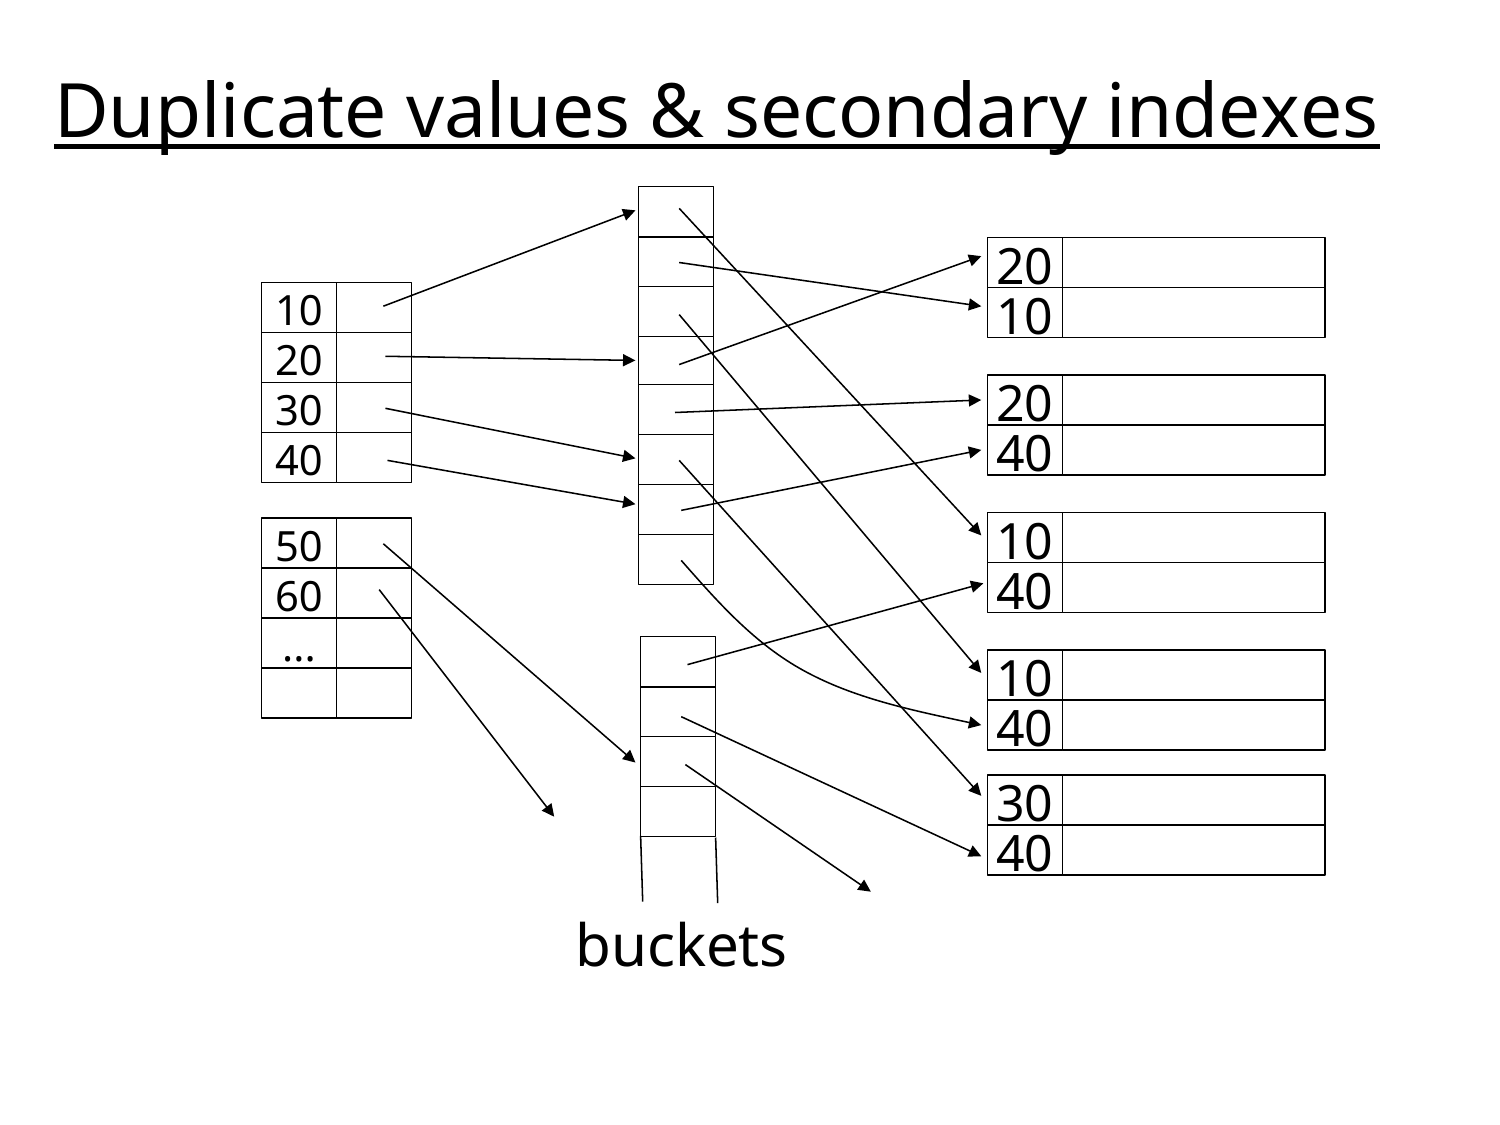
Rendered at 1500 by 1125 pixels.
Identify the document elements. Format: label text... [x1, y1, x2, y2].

text_box [1062, 774, 1326, 876]
text_box 10 [261, 282, 336, 332]
text_box 30 [987, 774, 1062, 826]
text_box [1062, 512, 1326, 613]
text_box 40 [987, 563, 1062, 613]
text_box [336, 282, 412, 483]
text_box 30 [261, 382, 336, 432]
text_box [261, 517, 412, 718]
text_box [1062, 237, 1326, 338]
text_box [638, 186, 714, 585]
text_box 20 [261, 332, 337, 382]
text_box 10 [987, 288, 1062, 338]
text_box buckets [567, 898, 796, 985]
text_box [1062, 650, 1326, 751]
text_box 40 [987, 426, 1062, 475]
text_box 60 [261, 567, 337, 617]
text_box [1062, 375, 1326, 475]
text_box 10 [987, 512, 1062, 563]
text_box 40 [261, 432, 337, 483]
text_box 10 [987, 650, 1062, 701]
title Duplicate values & secondary indexes [39, 31, 1500, 180]
text_box [640, 636, 716, 837]
text_box 20 [987, 375, 1062, 426]
text_box 40 [987, 826, 1062, 876]
text_box 20 [987, 237, 1062, 288]
text_box 40 [987, 701, 1062, 751]
text_box 50 [261, 517, 336, 567]
text_box ... [261, 617, 336, 667]
